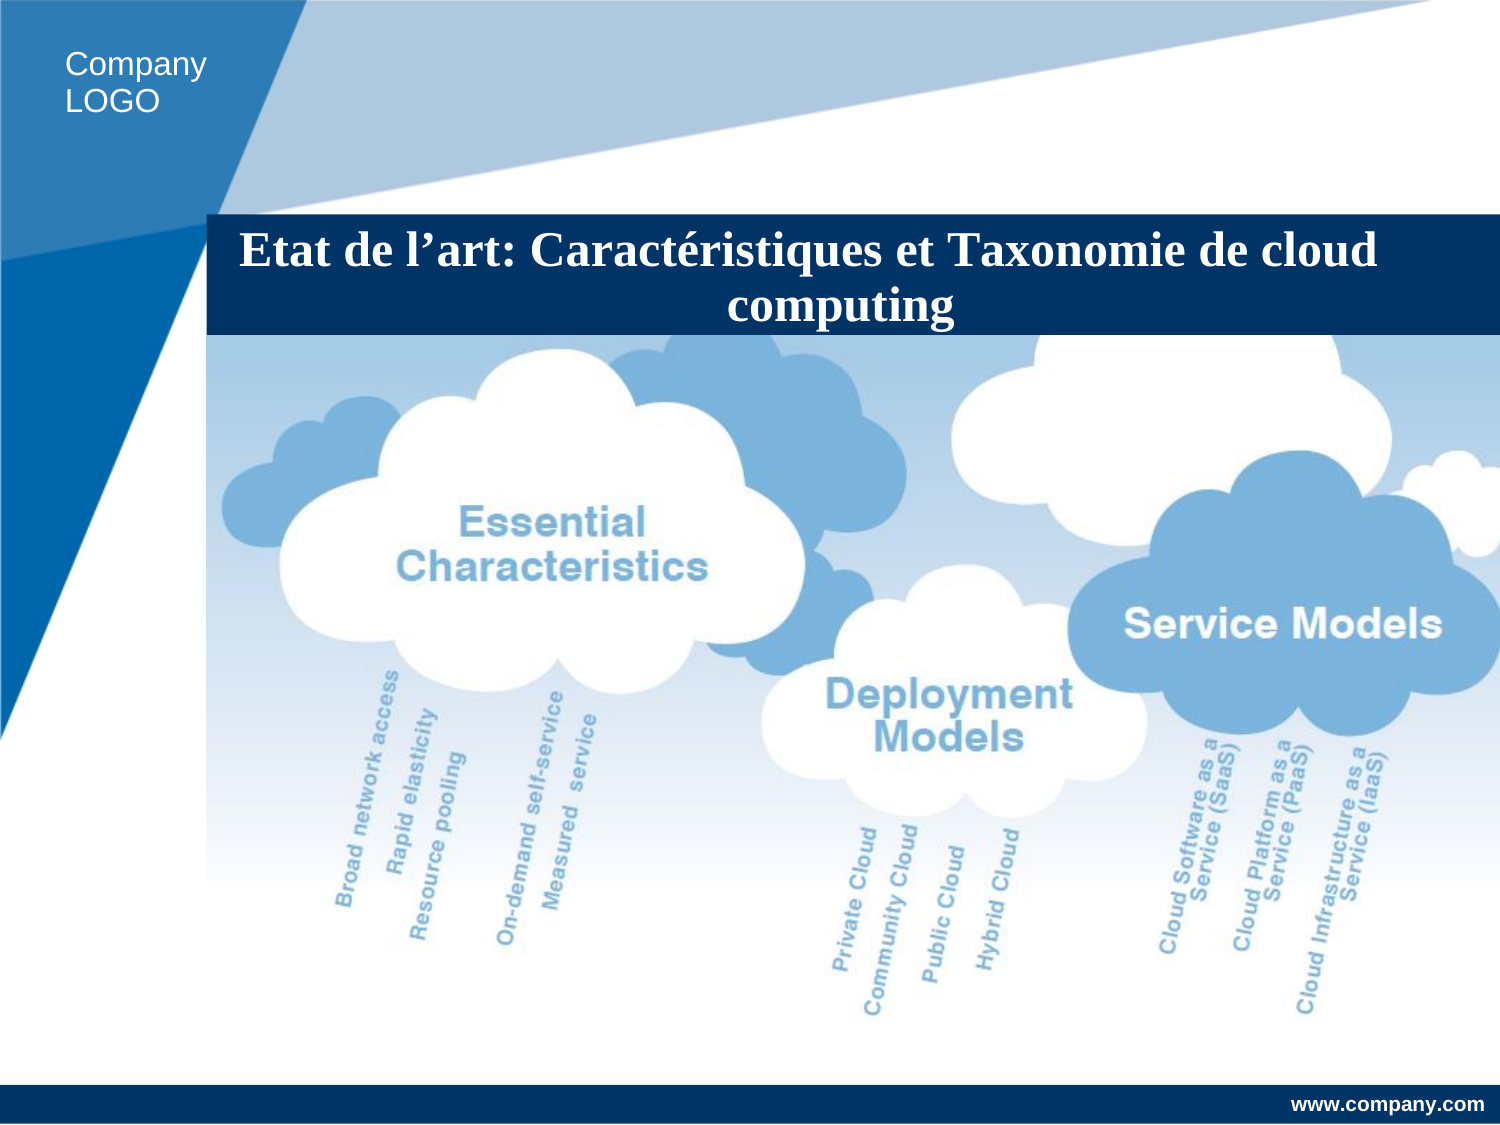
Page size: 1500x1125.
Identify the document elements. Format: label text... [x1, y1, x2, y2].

title Etat de l’art: Caractéristiques et Taxonomie de cloud computing [206, 214, 1500, 335]
picture [0, 0, 1500, 1038]
